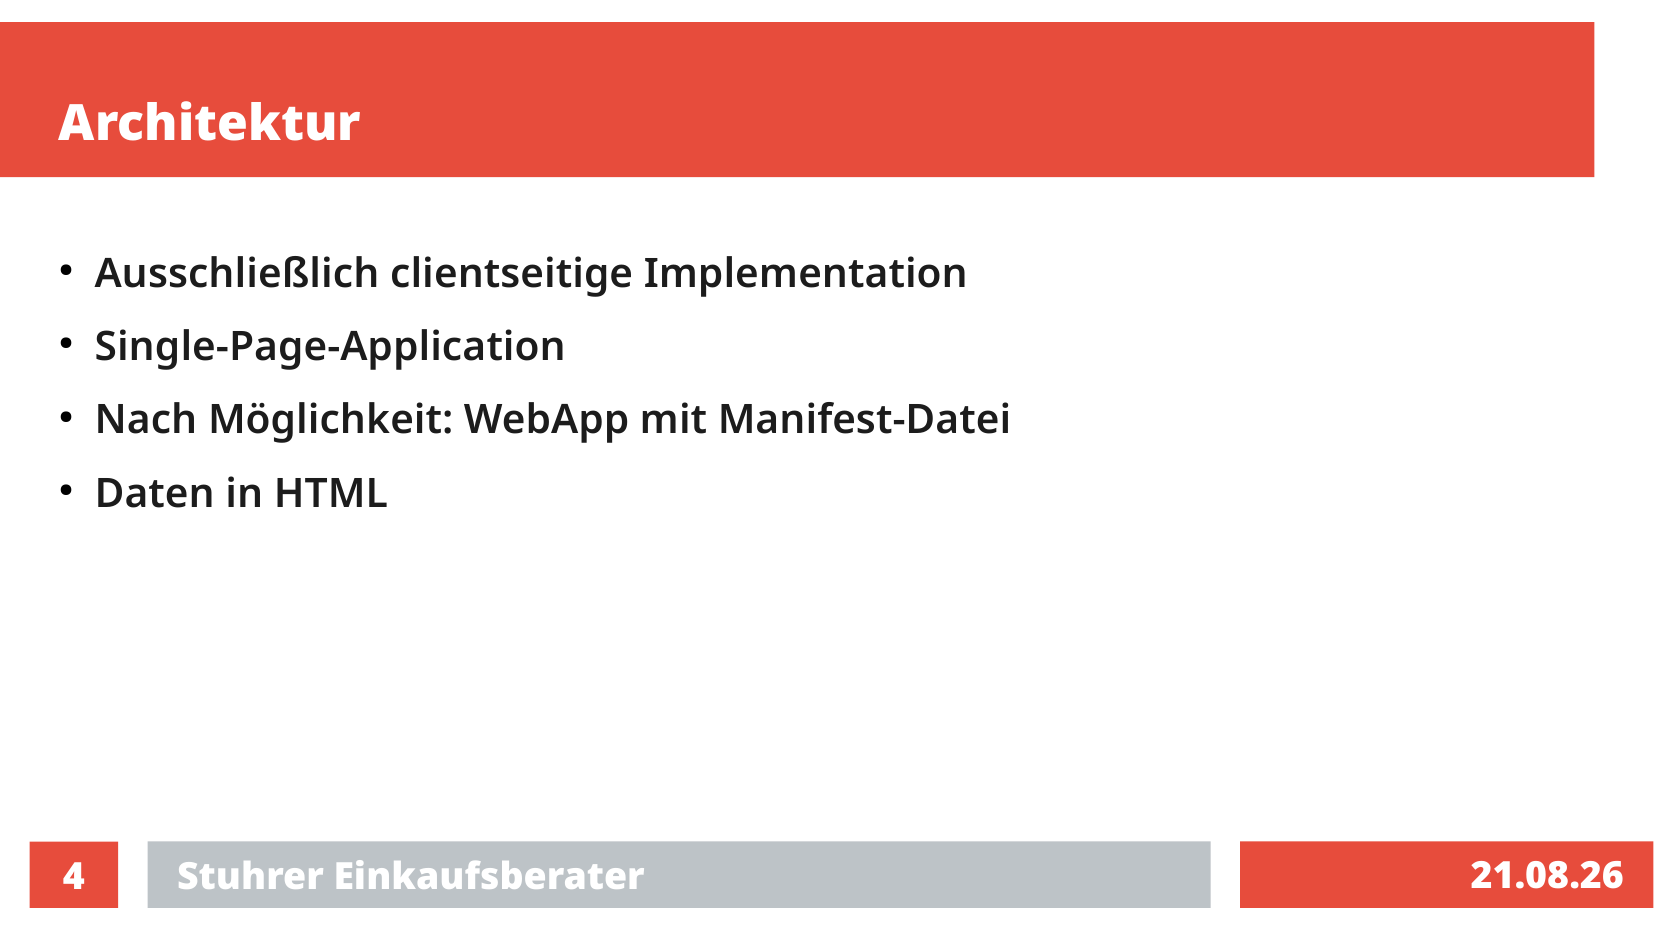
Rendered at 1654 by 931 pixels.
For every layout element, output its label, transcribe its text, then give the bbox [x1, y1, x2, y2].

list Ausschließlich clientseitige Implementation Single-Page-Application Nach Möglichkeit: WebApp mit Manifest-Datei Daten in HTML [59, 243, 1565, 820]
title Architektur [59, 44, 1595, 156]
